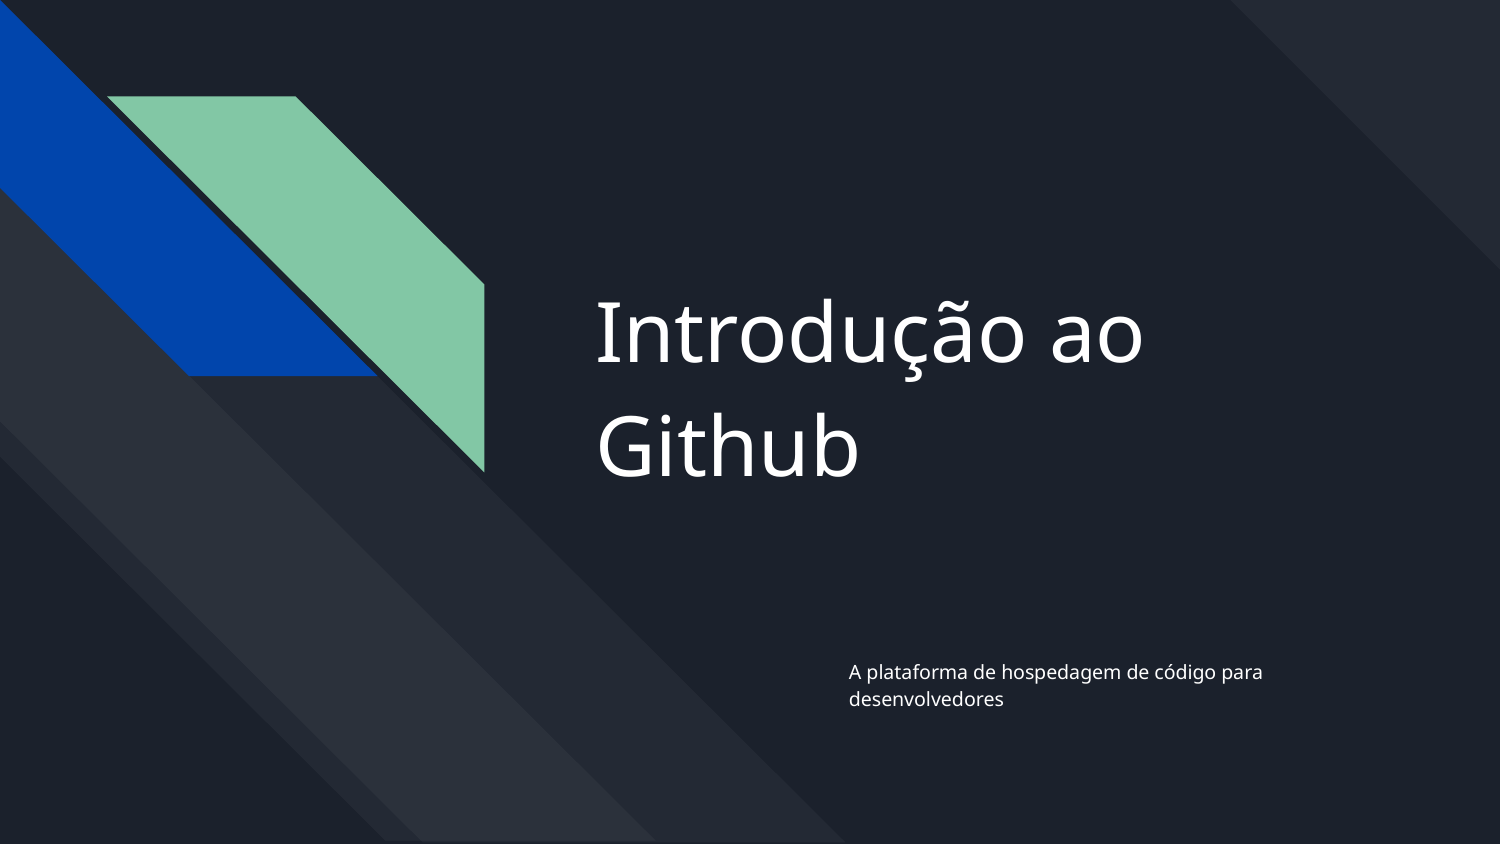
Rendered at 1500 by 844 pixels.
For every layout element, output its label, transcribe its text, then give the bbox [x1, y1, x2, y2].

title Introdução ao Github [580, 258, 1404, 518]
subtitle A plataforma de hospedagem de código para desenvolvedores [833, 643, 1404, 727]
